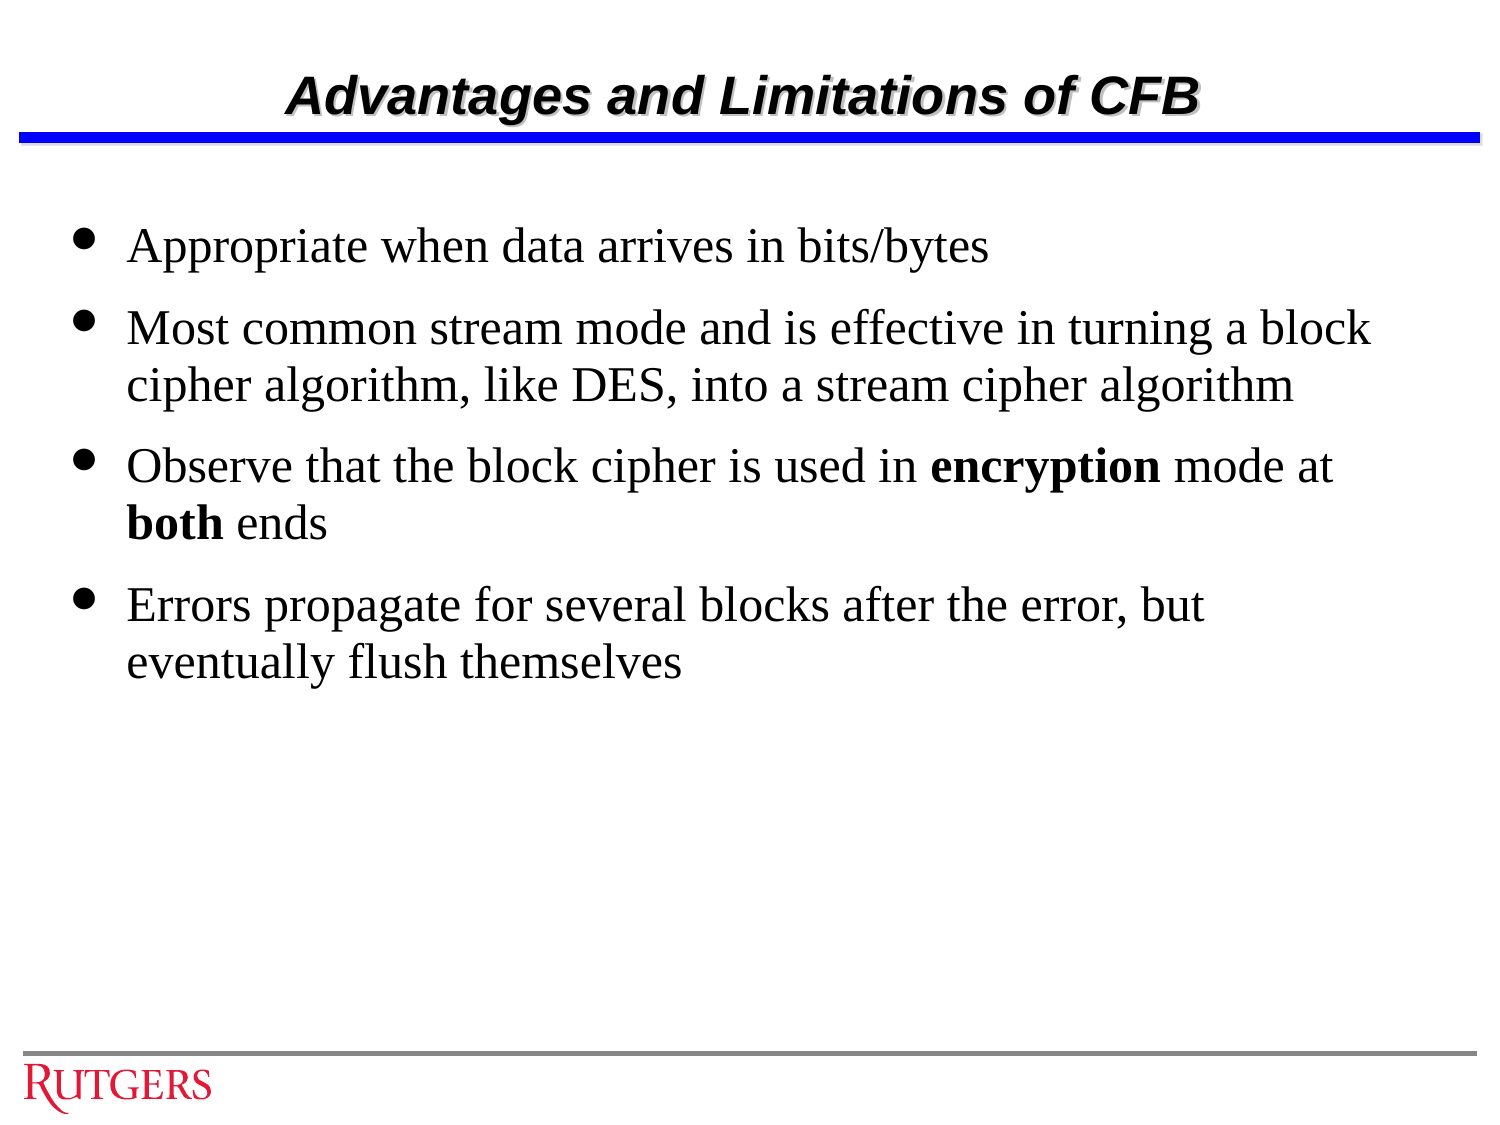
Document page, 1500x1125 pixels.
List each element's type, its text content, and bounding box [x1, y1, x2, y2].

title Advantages and Limitations of CFB [62, 37, 1426, 133]
list Appropriate when data arrives in bits/bytes Most common stream mode and is effective in turning a block cipher algorithm, like DES, into a stream cipher algorithm Observe that the block cipher is used in encryption mode at both ends Errors propagate for several blocks after the error, but eventually flush themselves [55, 209, 1438, 1038]
